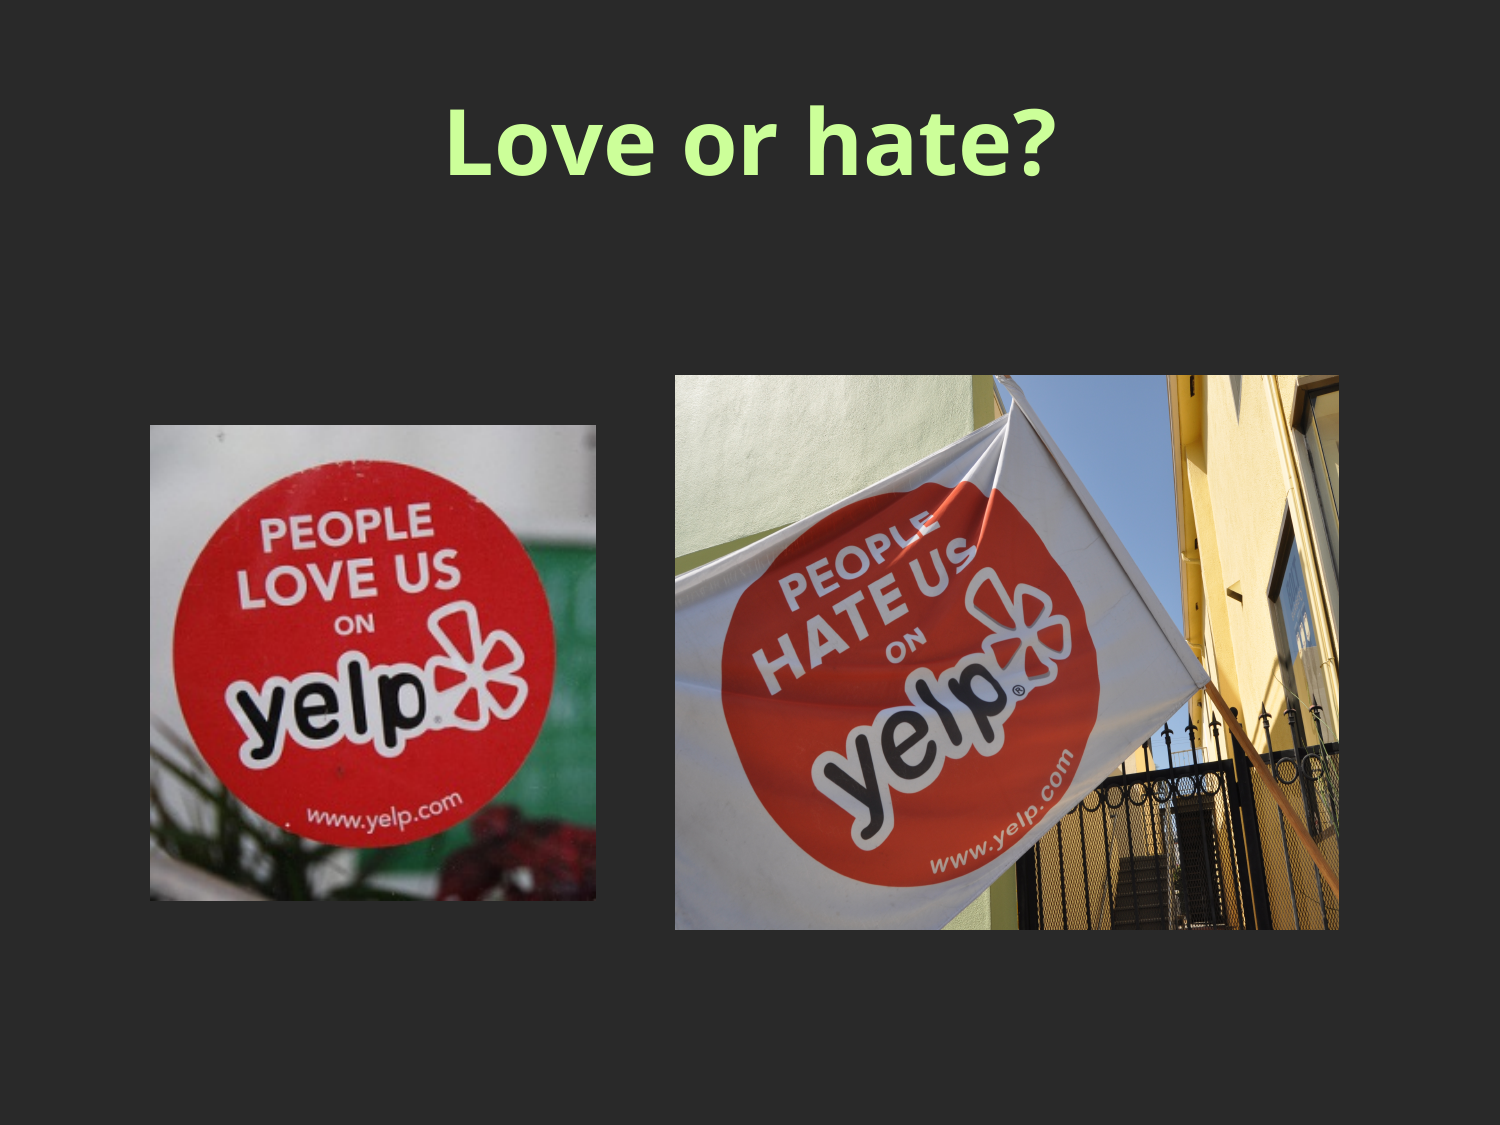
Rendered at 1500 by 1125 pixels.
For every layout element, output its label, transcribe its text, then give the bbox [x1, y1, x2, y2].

picture [150, 425, 596, 901]
picture [675, 375, 1339, 931]
title Love or hate? [75, 45, 1426, 233]
